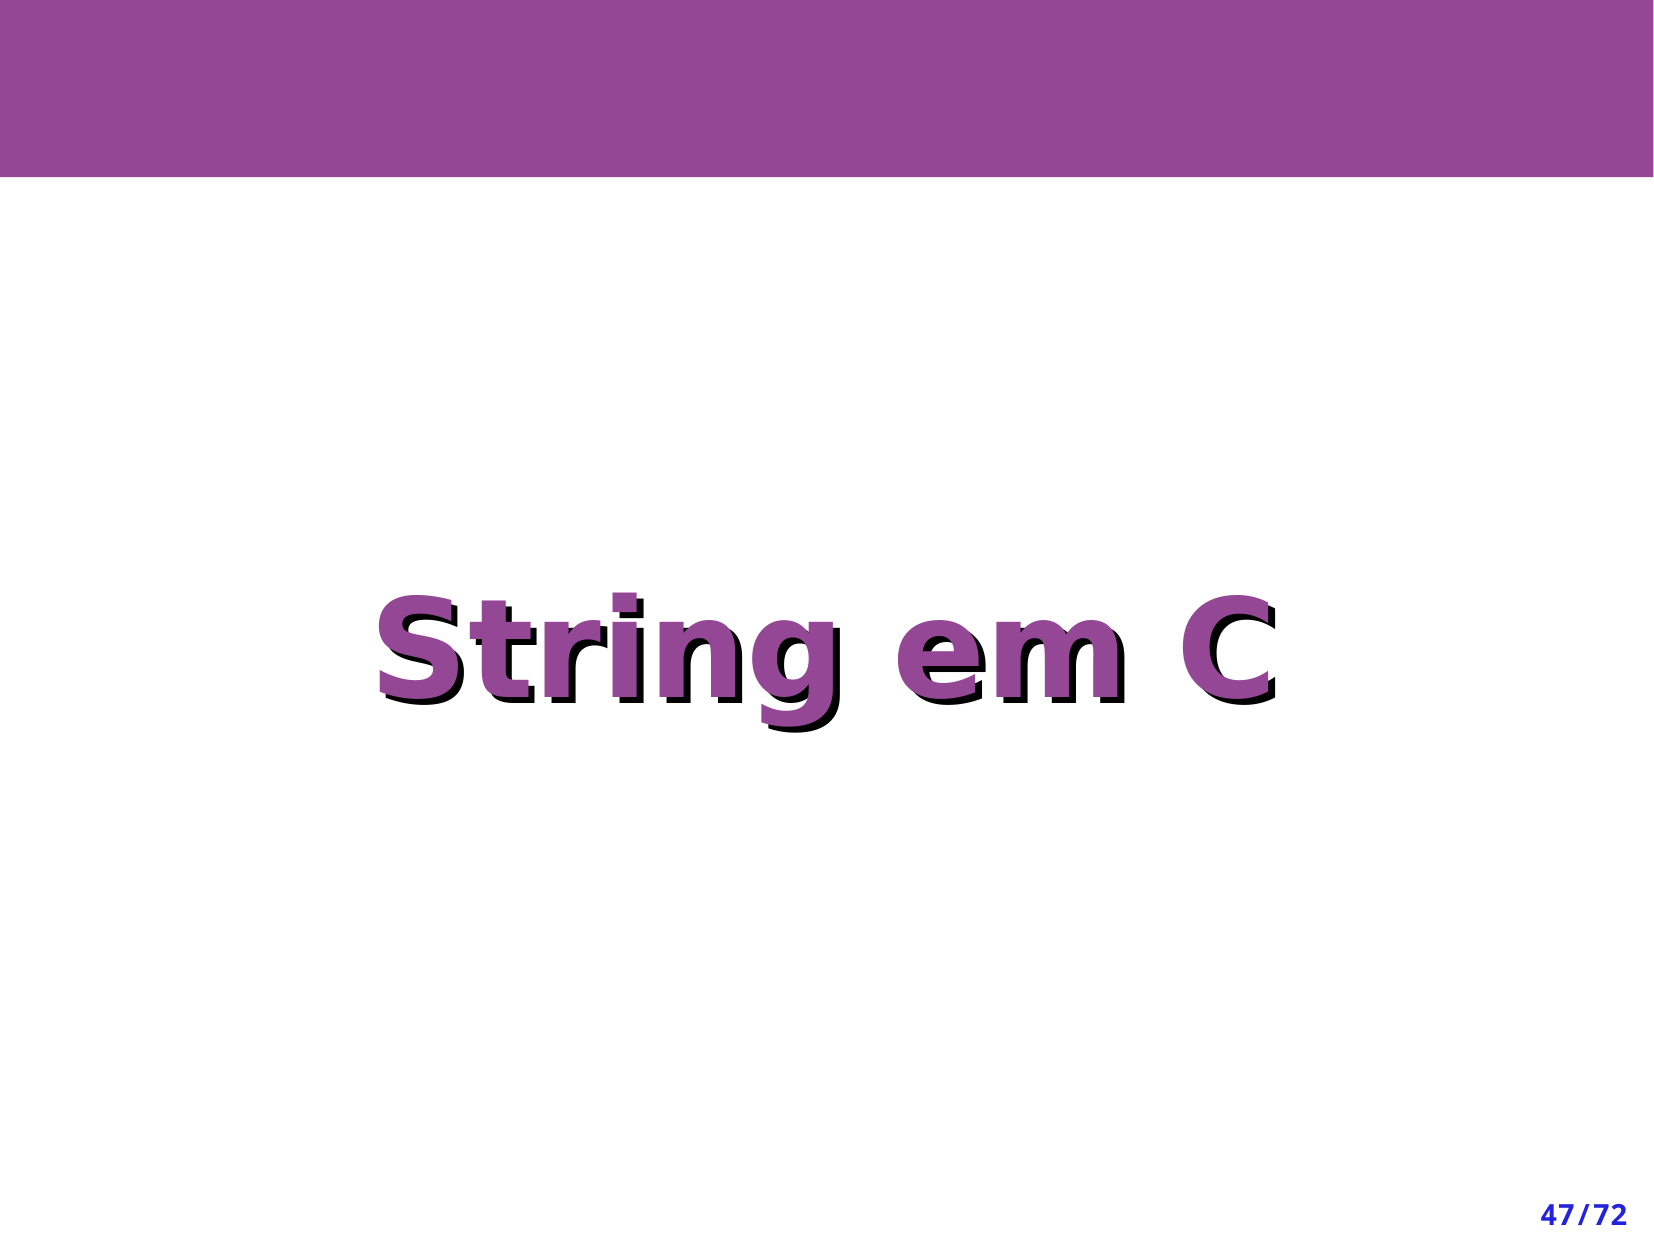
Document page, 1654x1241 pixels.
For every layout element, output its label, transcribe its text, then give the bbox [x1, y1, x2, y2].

text_box String em C [354, 562, 1300, 740]
